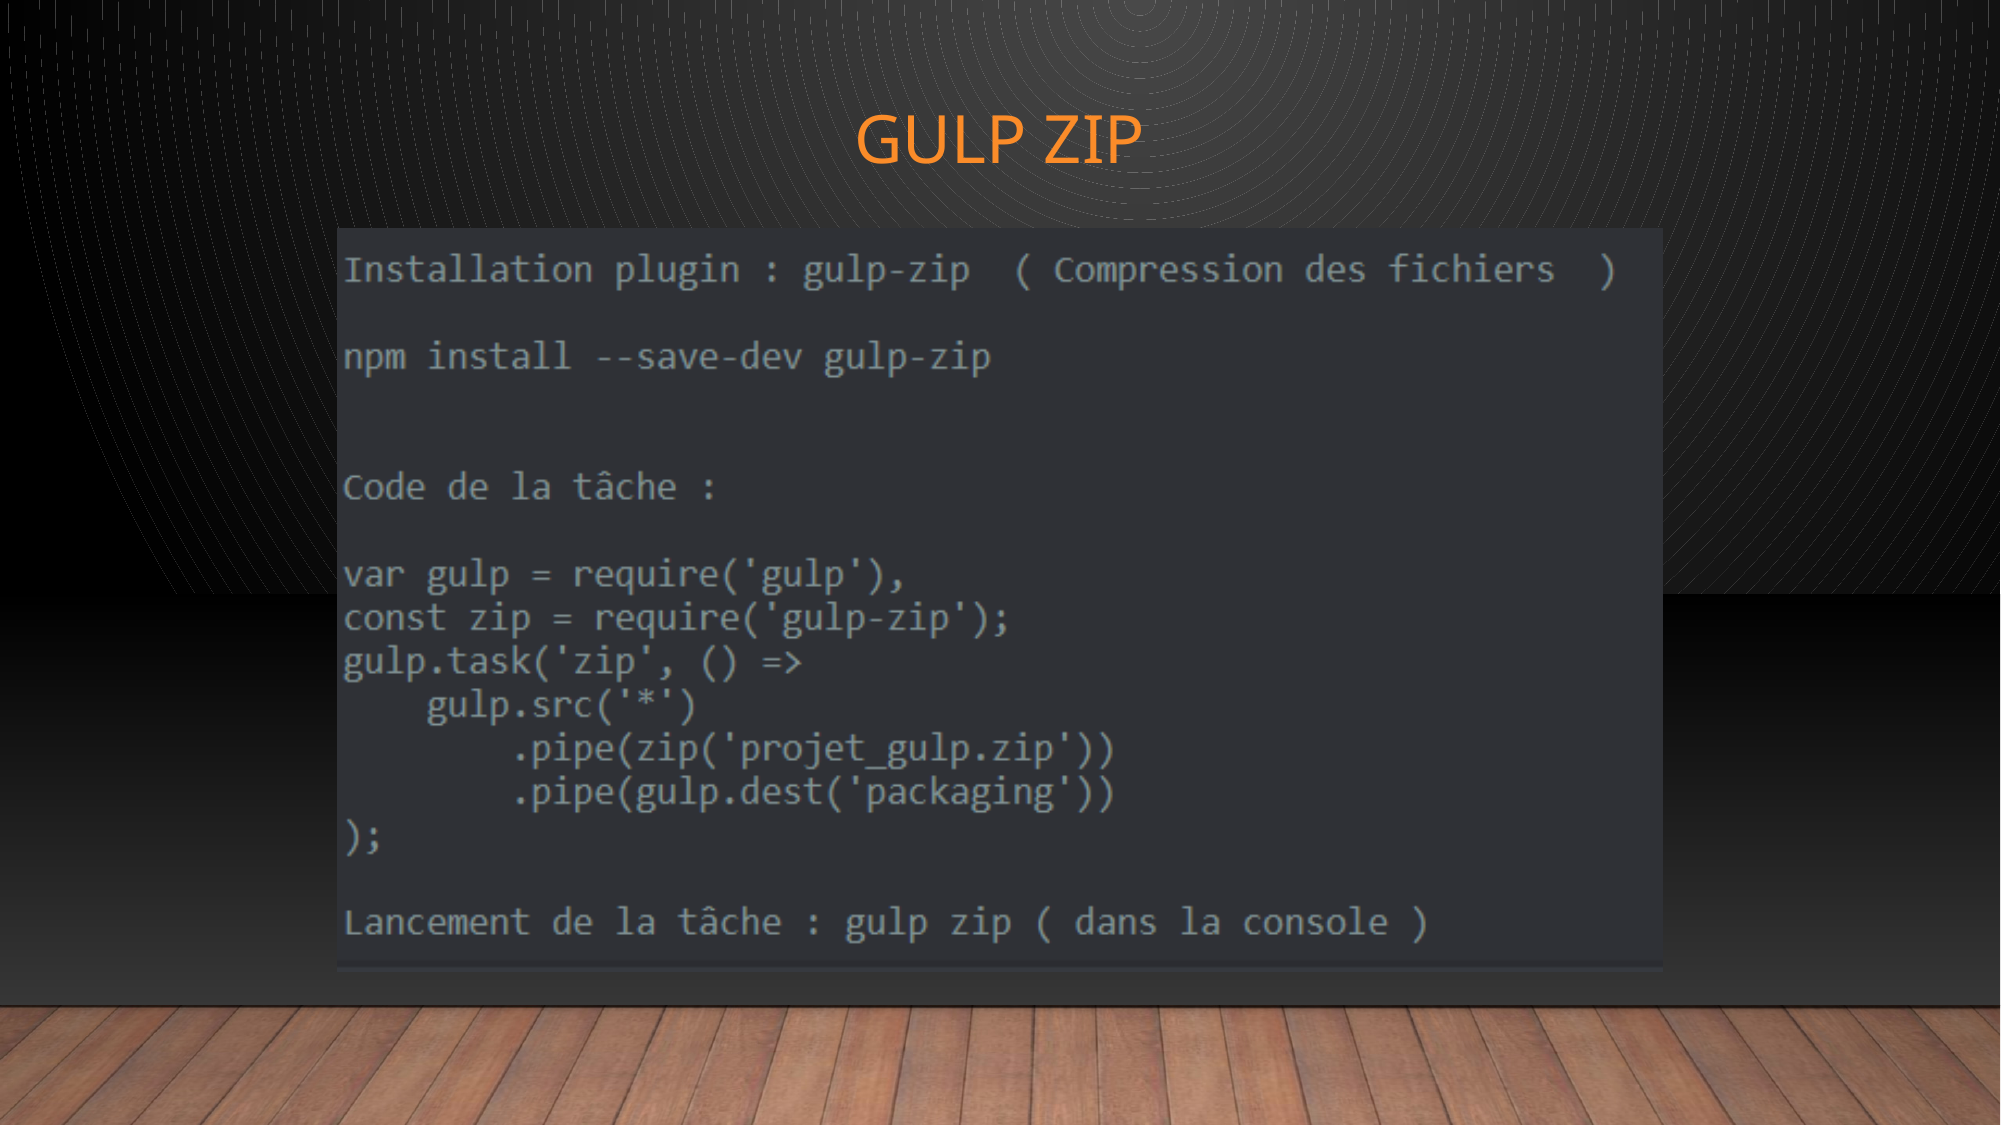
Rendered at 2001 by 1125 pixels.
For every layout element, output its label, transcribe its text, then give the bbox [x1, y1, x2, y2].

title Gulp Zip [237, 56, 1763, 229]
picture [337, 228, 1663, 972]
